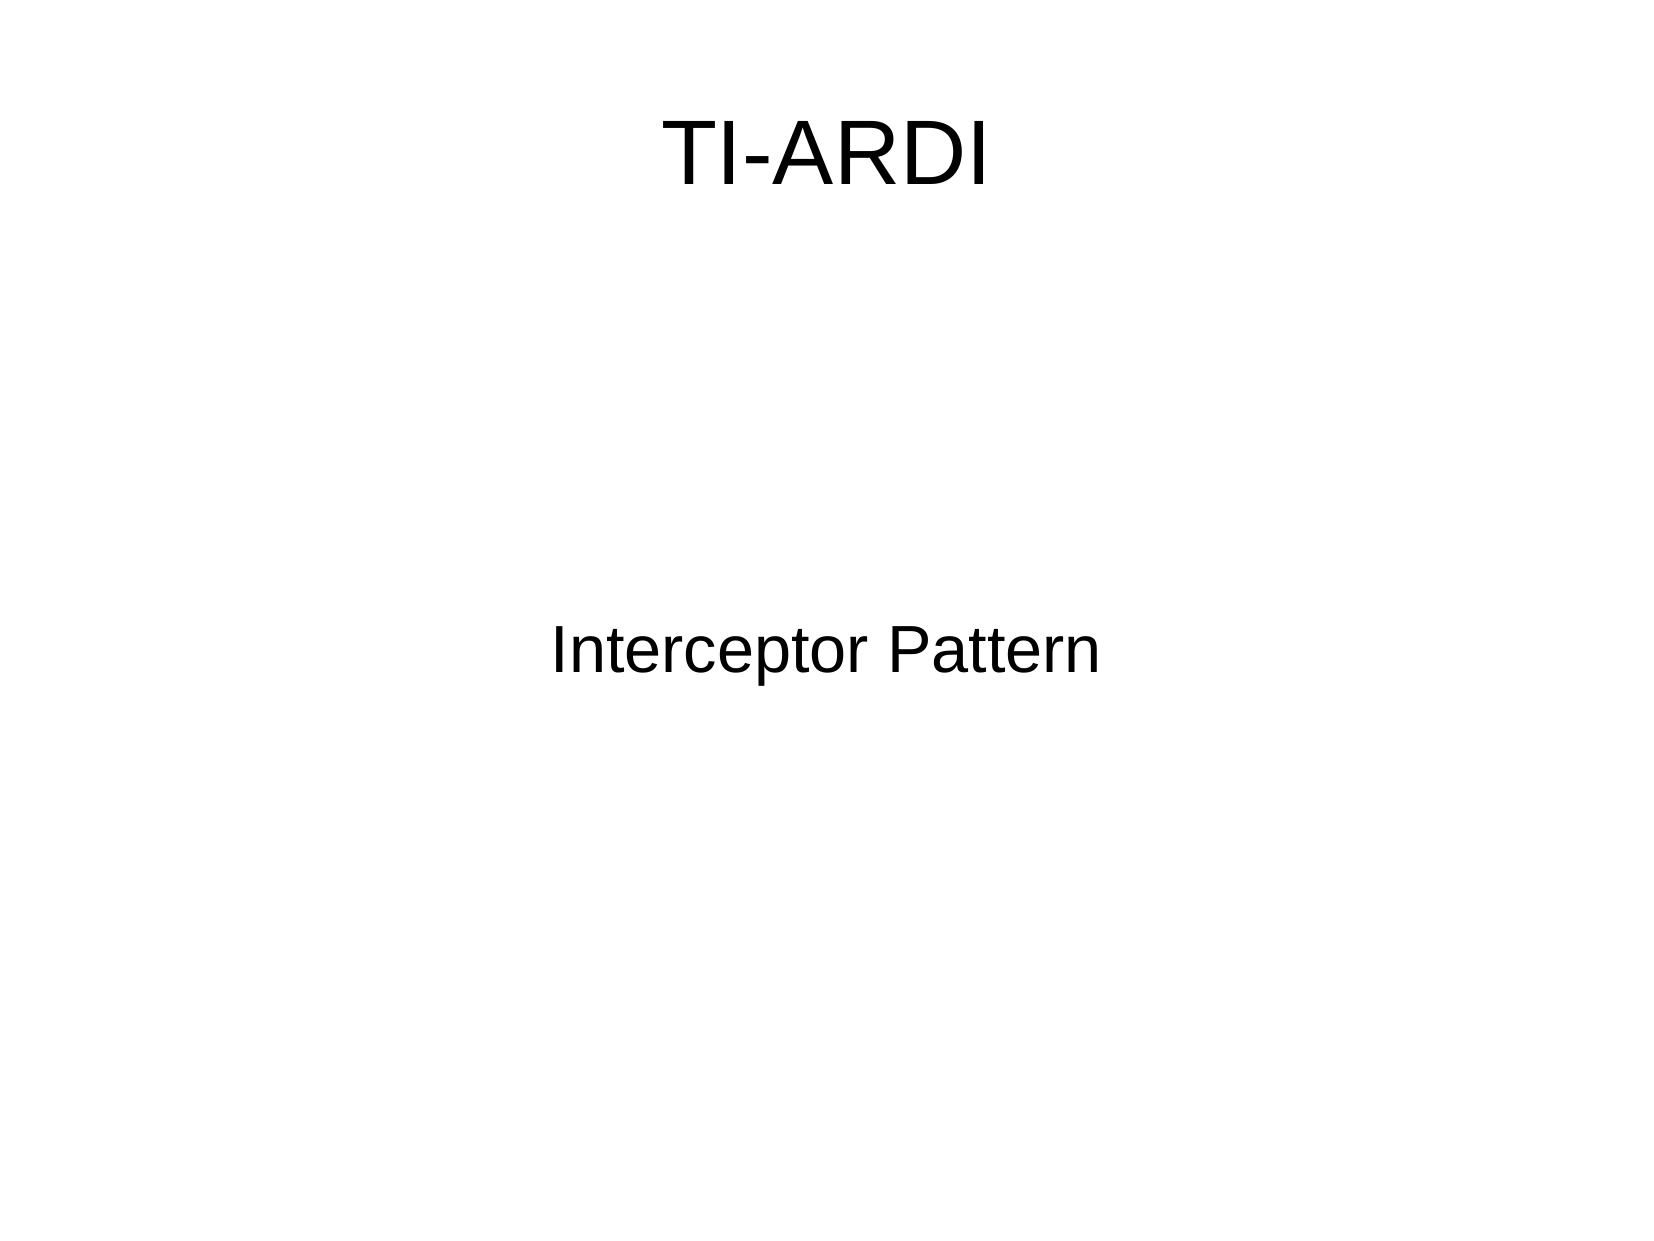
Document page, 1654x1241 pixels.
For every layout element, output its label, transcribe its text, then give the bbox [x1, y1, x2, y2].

subtitle Interceptor Pattern [82, 290, 1571, 1010]
title TI-ARDI [82, 49, 1571, 257]
